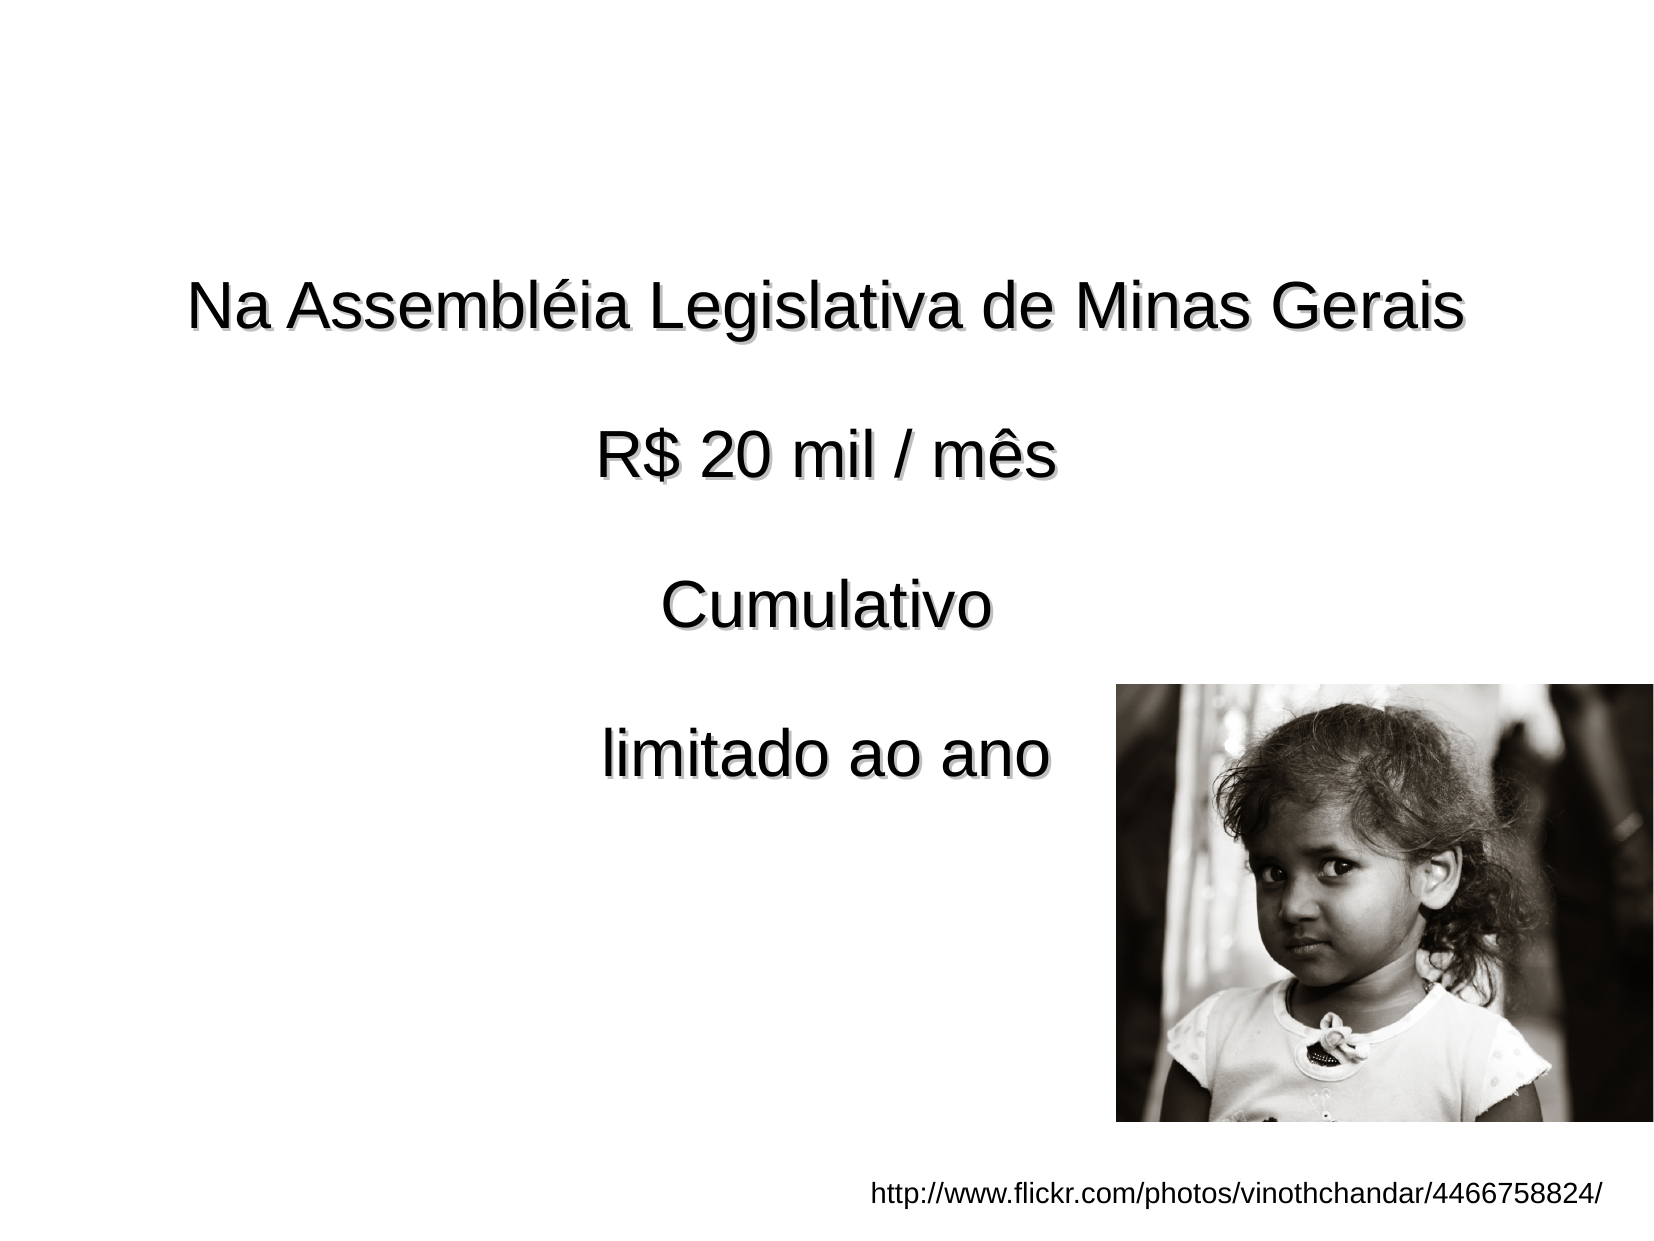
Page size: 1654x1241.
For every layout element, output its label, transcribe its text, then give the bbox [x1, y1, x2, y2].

picture [1116, 684, 1654, 1122]
subtitle Na Assembléia Legislativa de Minas Gerais R$ 20 mil / mês Cumulativo limitado ao ano [82, 49, 1571, 1010]
text_box http://www.flickr.com/photos/vinothchandar/4466758824/ [855, 1169, 1654, 1227]
